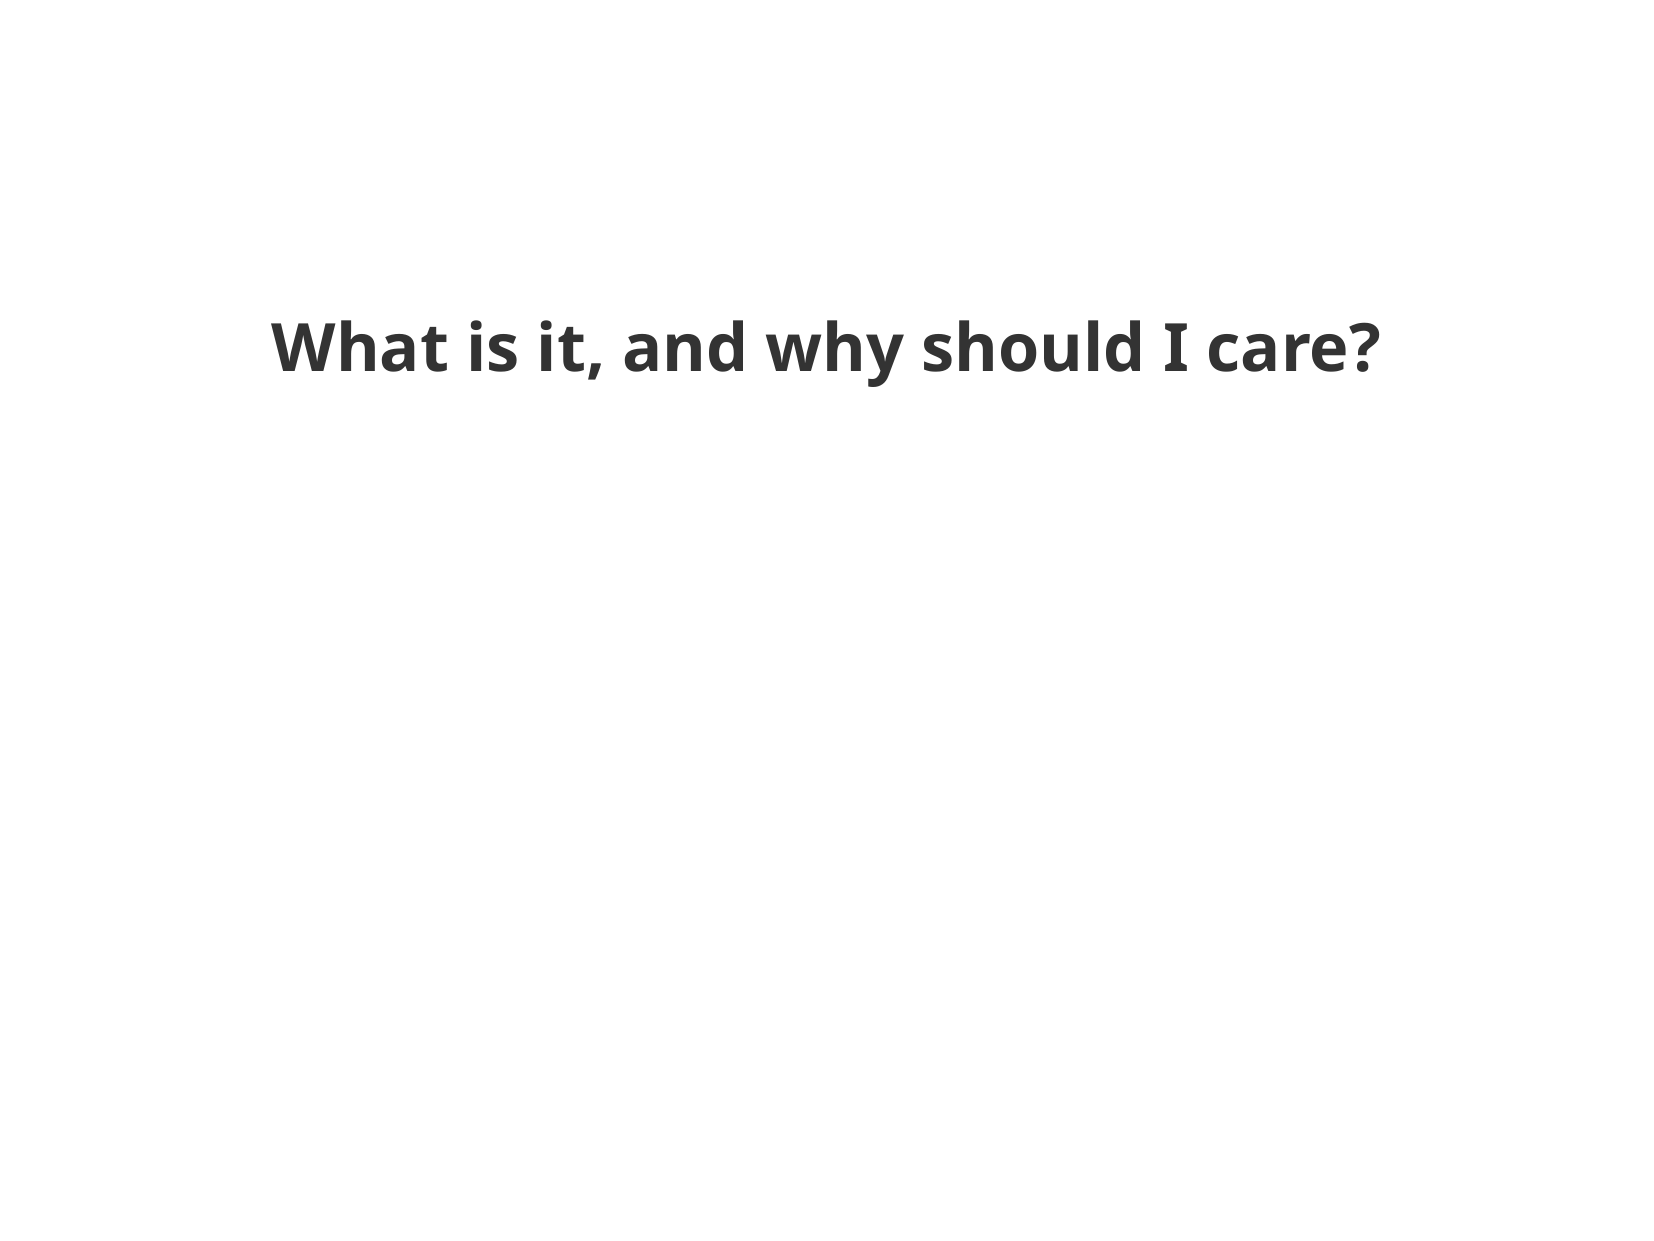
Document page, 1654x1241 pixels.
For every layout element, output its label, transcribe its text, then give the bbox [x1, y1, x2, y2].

title What is it, and why should I care? [82, 241, 1571, 449]
